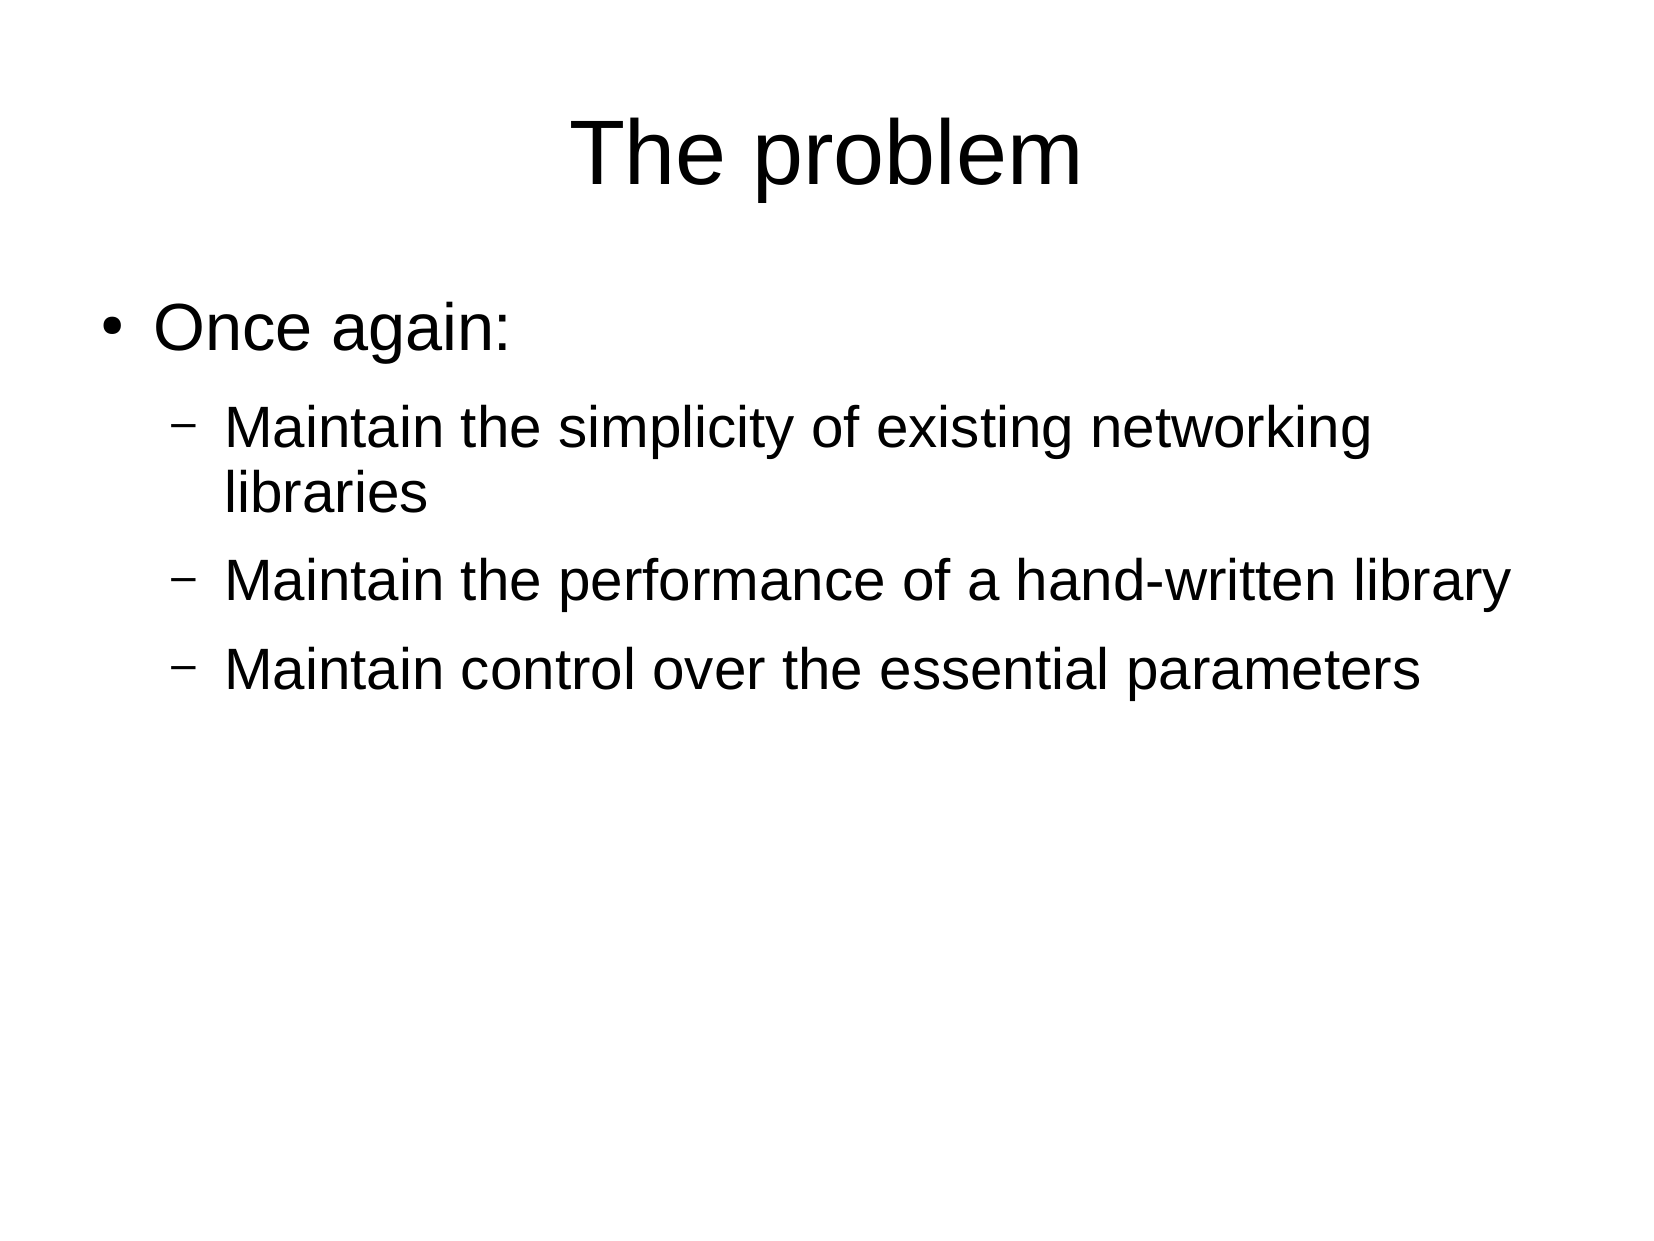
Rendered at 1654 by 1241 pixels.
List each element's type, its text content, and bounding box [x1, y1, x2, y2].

list Once again: Maintain the simplicity of existing networking libraries Maintain the performance of a hand-written library Maintain control over the essential parameters [82, 290, 1571, 1109]
title The problem [82, 49, 1571, 257]
